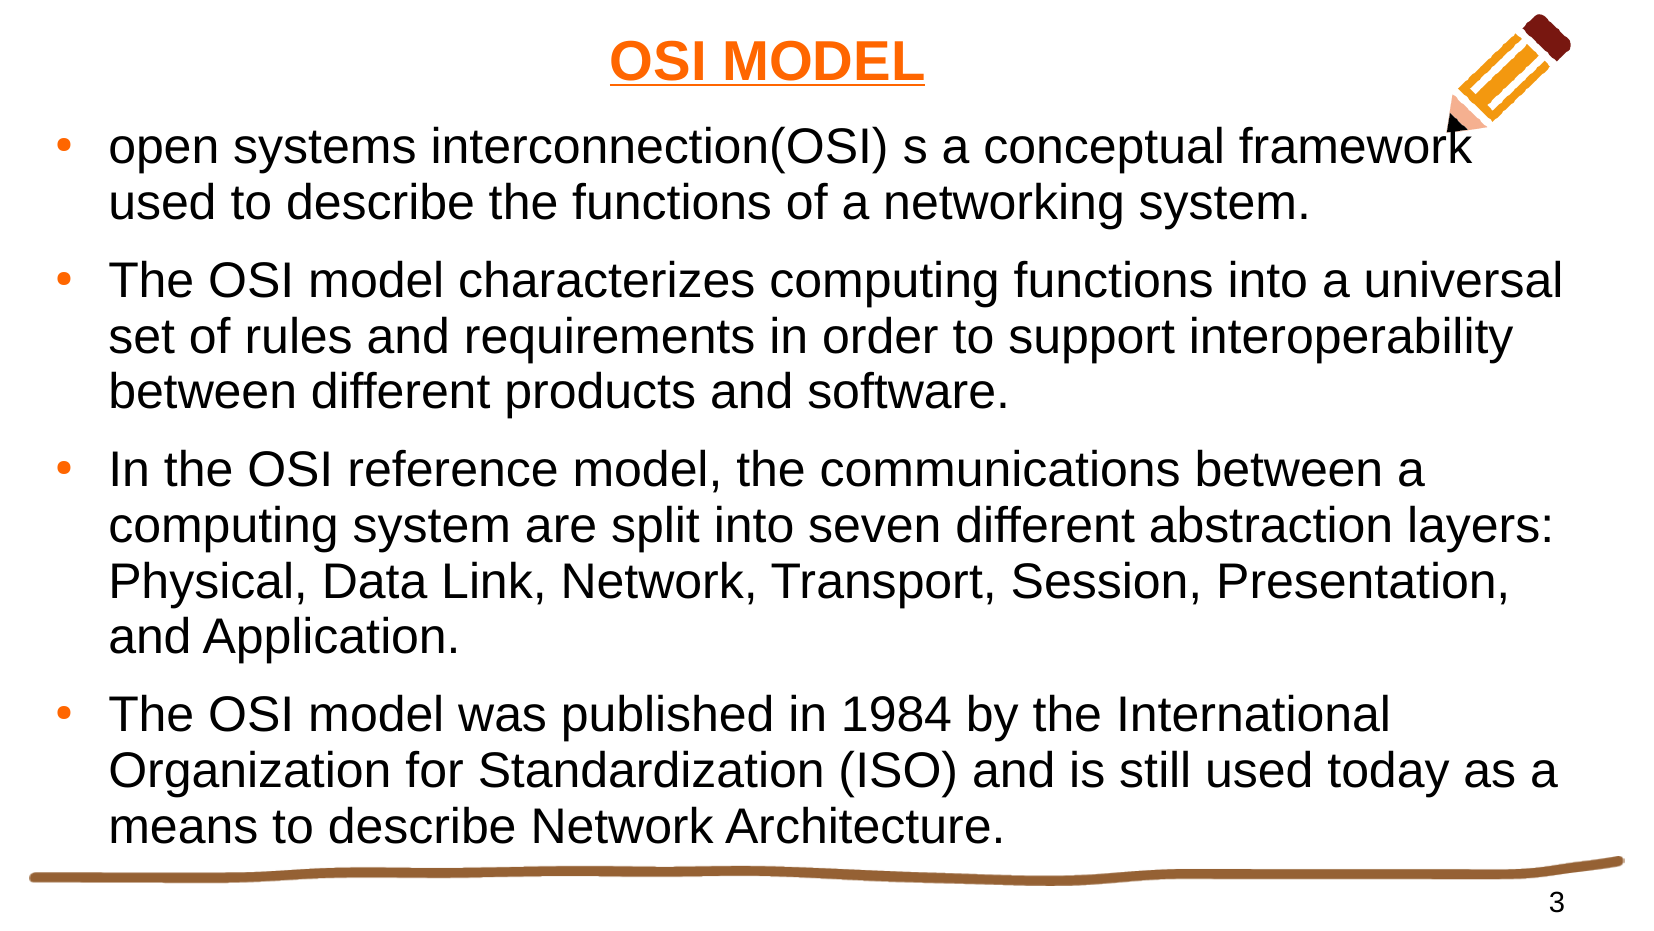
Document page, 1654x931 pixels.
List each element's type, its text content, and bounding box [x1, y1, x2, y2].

picture [29, 856, 1625, 886]
title OSI MODEL [88, 9, 1447, 113]
picture [1446, 14, 1571, 118]
list open systems interconnection(OSI) s a conceptual framework used to describe the functions of a networking system. The OSI model characterizes computing functions into a universal set of rules and requirements in order to support interoperability between different products and software. In the OSI reference model, the communications between a computing system are split into seven different abstraction layers: Physical, Data Link, Network, Transport, Session, Presentation, and Application. The OSI model was published in 1984 by the International Organization for Standardization (ISO) and is still used today as a means to describe Network Architecture. [37, 118, 1576, 863]
